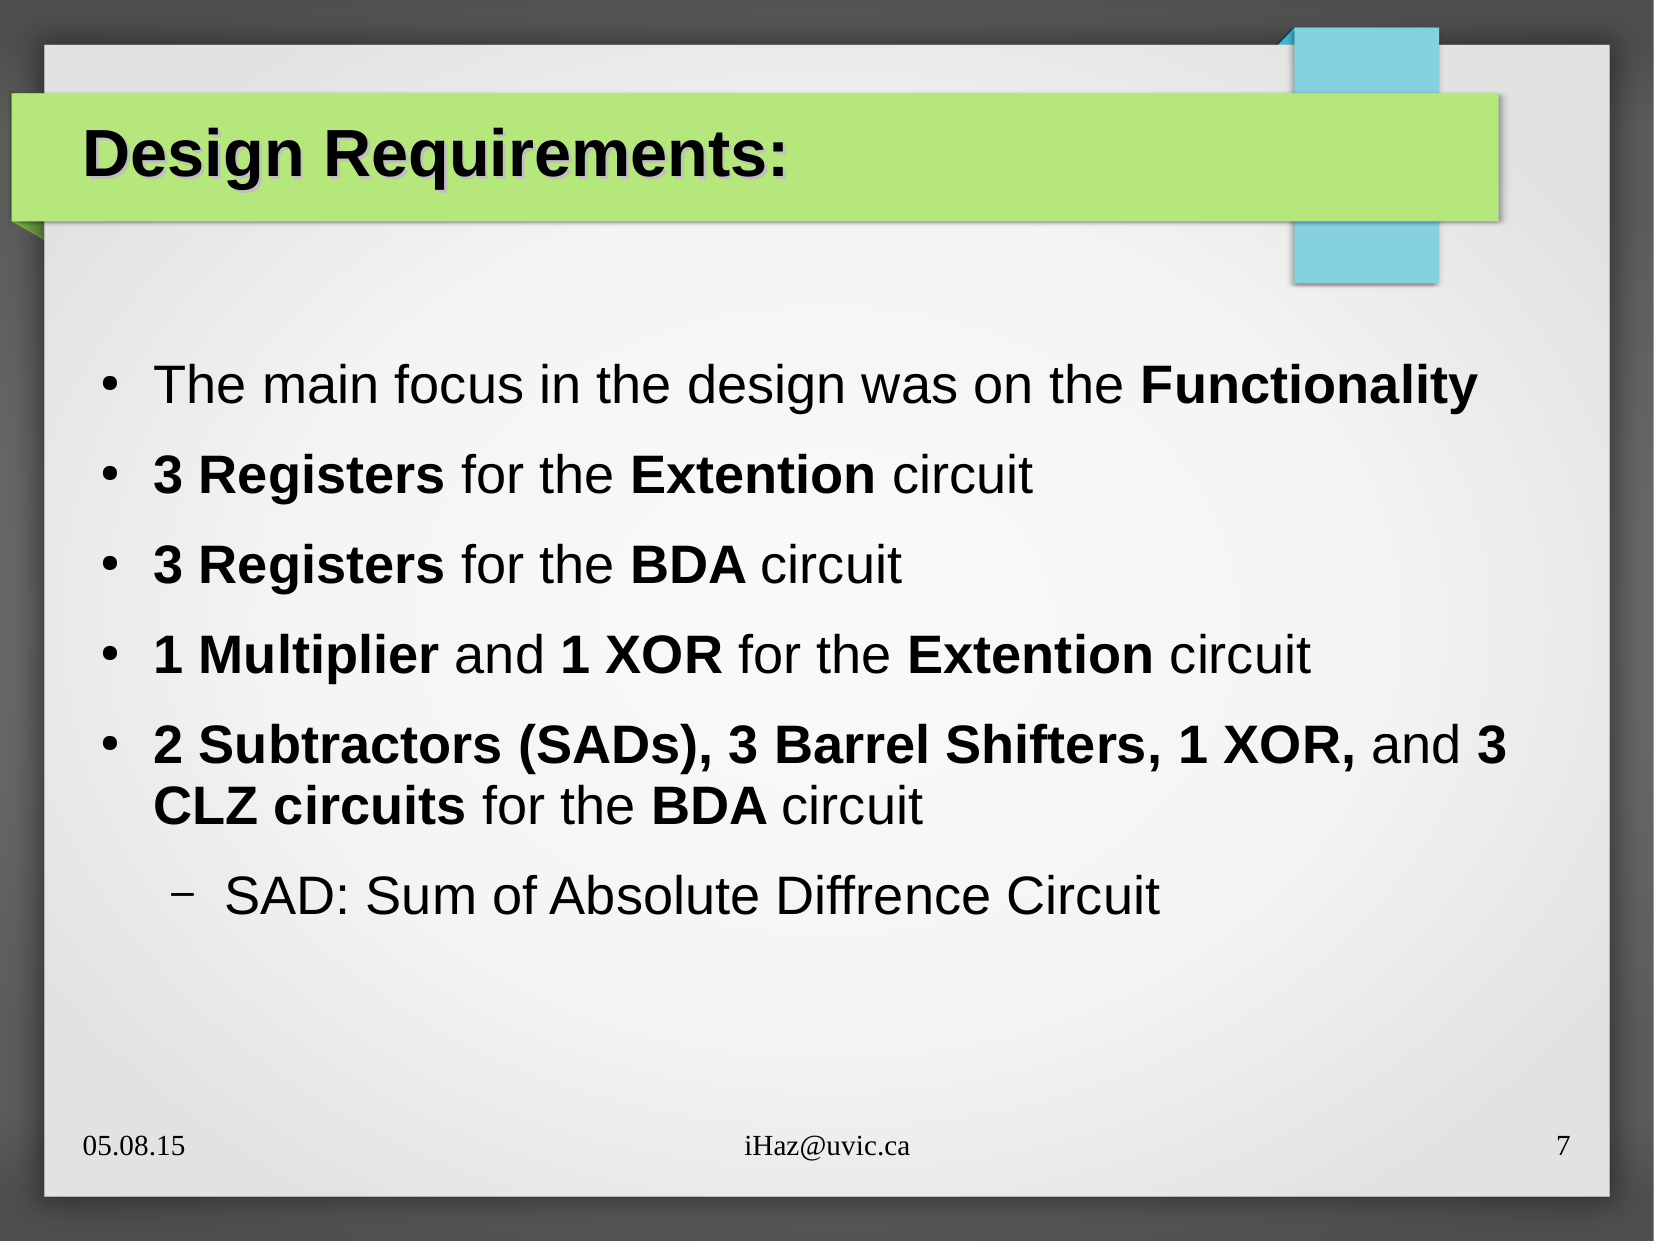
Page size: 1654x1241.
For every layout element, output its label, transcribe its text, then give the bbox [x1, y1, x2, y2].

list The main focus in the design was on the Functionality 3 Registers for the Extention circuit 3 Registers for the BDA circuit 1 Multiplier and 1 XOR for the Extention circuit 2 Subtractors (SADs), 3 Barrel Shifters, 1 XOR, and 3 CLZ circuits for the BDA circuit SAD: Sum of Absolute Diffrence Circuit [82, 354, 1571, 957]
picture [0, 0, 1654, 1241]
title Design Requirements: [82, 94, 1264, 213]
